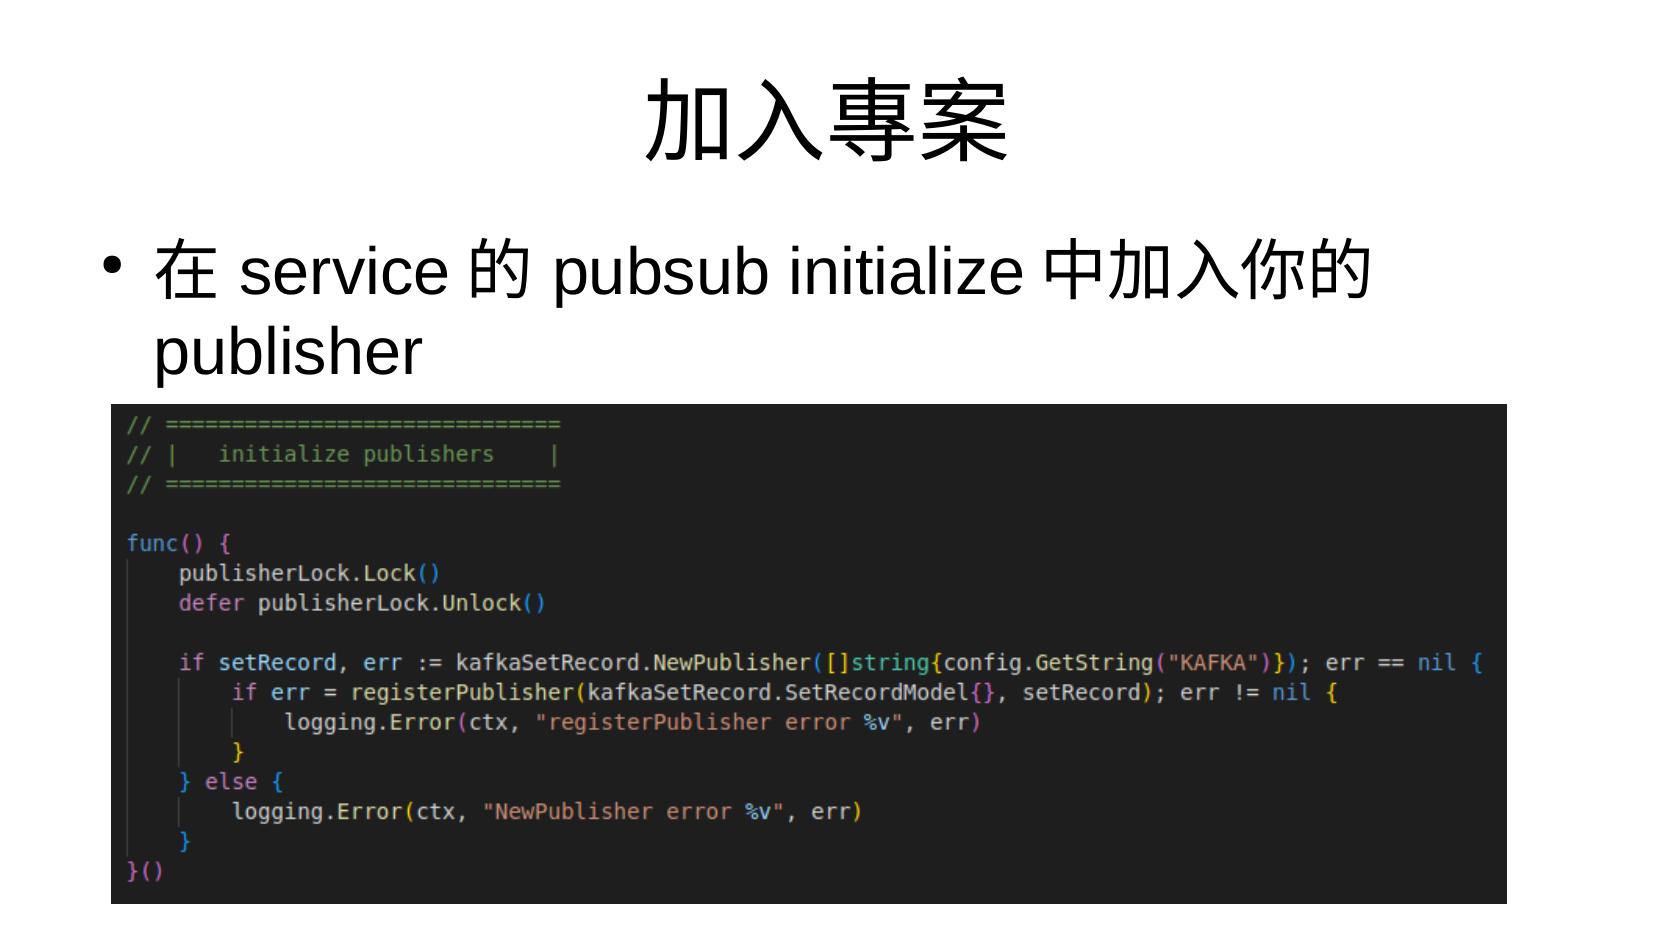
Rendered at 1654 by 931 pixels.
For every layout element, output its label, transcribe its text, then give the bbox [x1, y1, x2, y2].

title 加入專案 [82, 37, 1571, 193]
picture [111, 404, 1507, 904]
list 在service的pubsub initialize中加入你的publisher [82, 217, 1571, 758]
